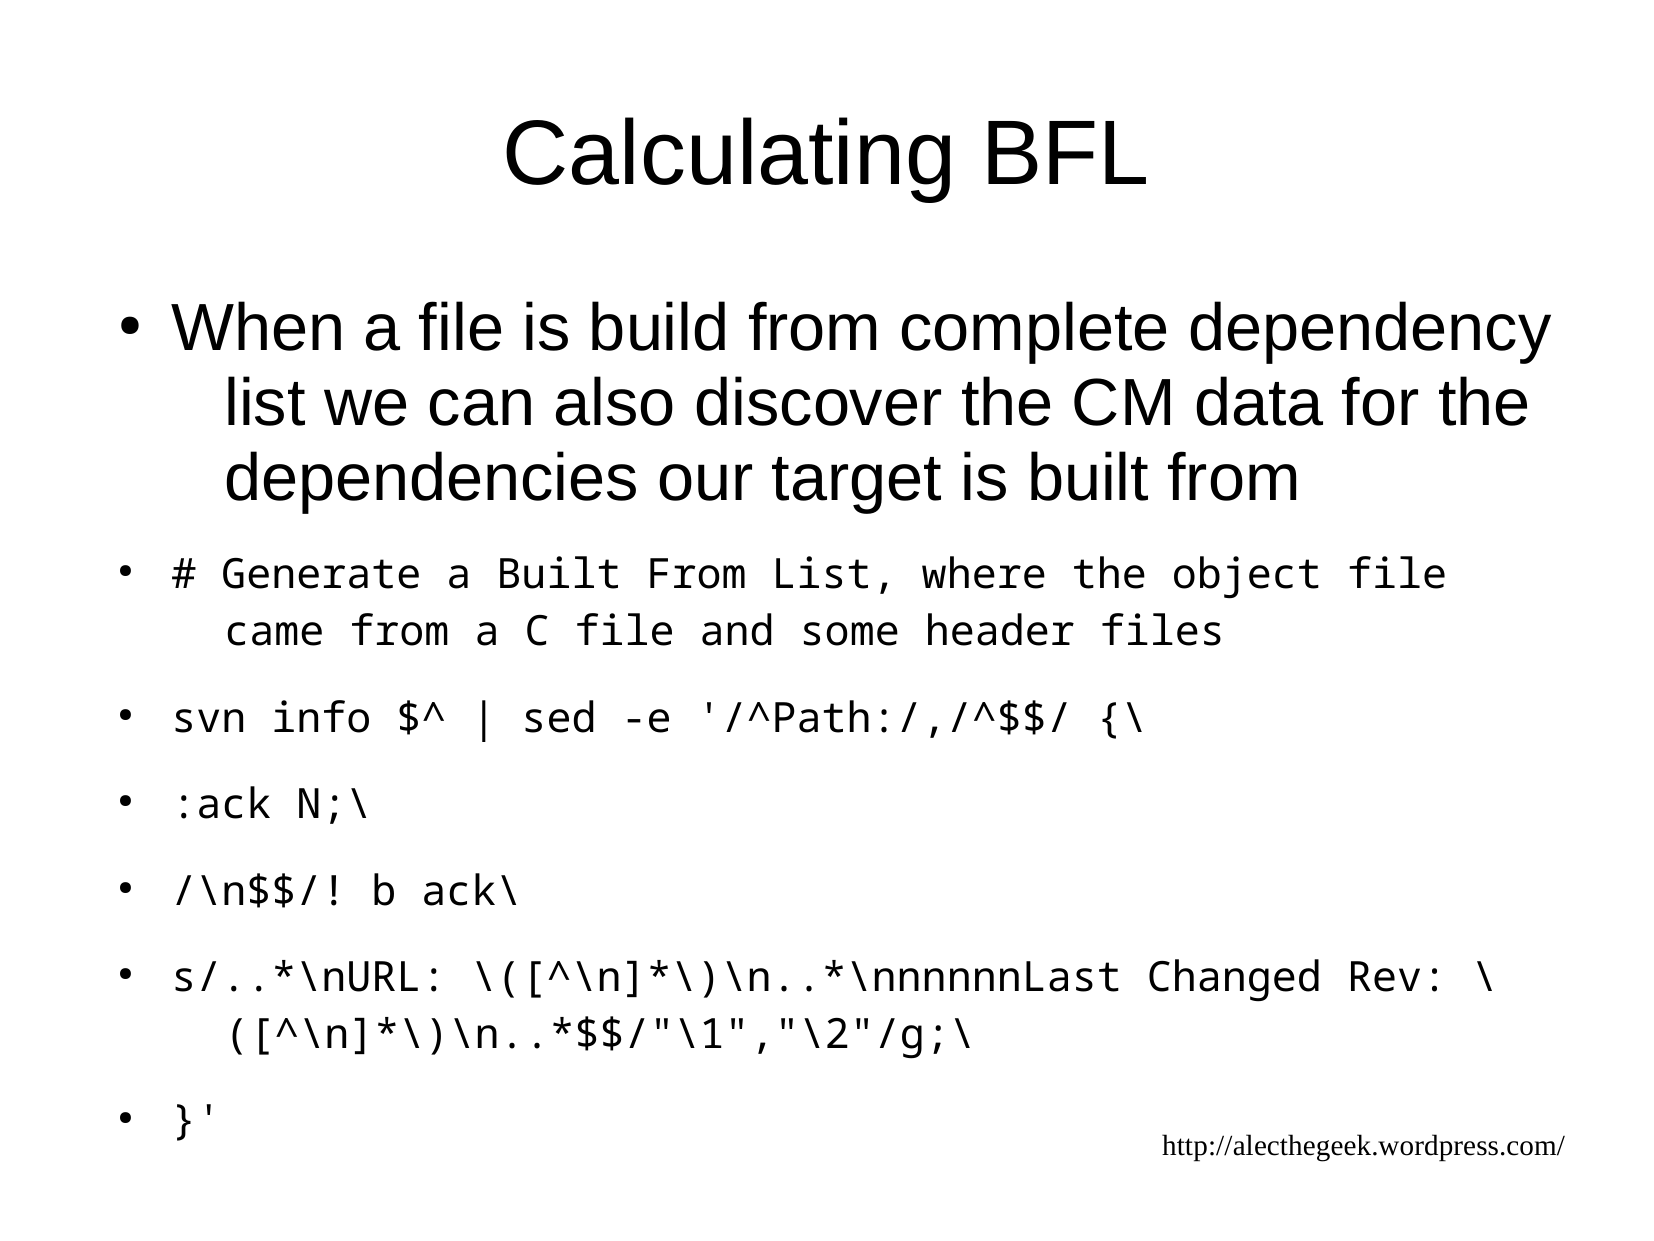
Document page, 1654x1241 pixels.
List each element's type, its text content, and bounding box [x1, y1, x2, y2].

title Calculating BFL [82, 49, 1571, 257]
list When a file is build from complete dependency list we can also discover the CM data for the dependencies our target is built from # Generate a Built From List, where the object file came from a C file and some header files svn info $^ | sed -e '/^Path:/,/^$$/ {\ :ack N;\ /\n$$/! b ack\ s/..*\nURL: \([^\n]*\)\n..*\nnnnnnLast Changed Rev: \([^\n]*\)\n..*$$/"\1","\2"/g;\ }' [82, 290, 1571, 1109]
